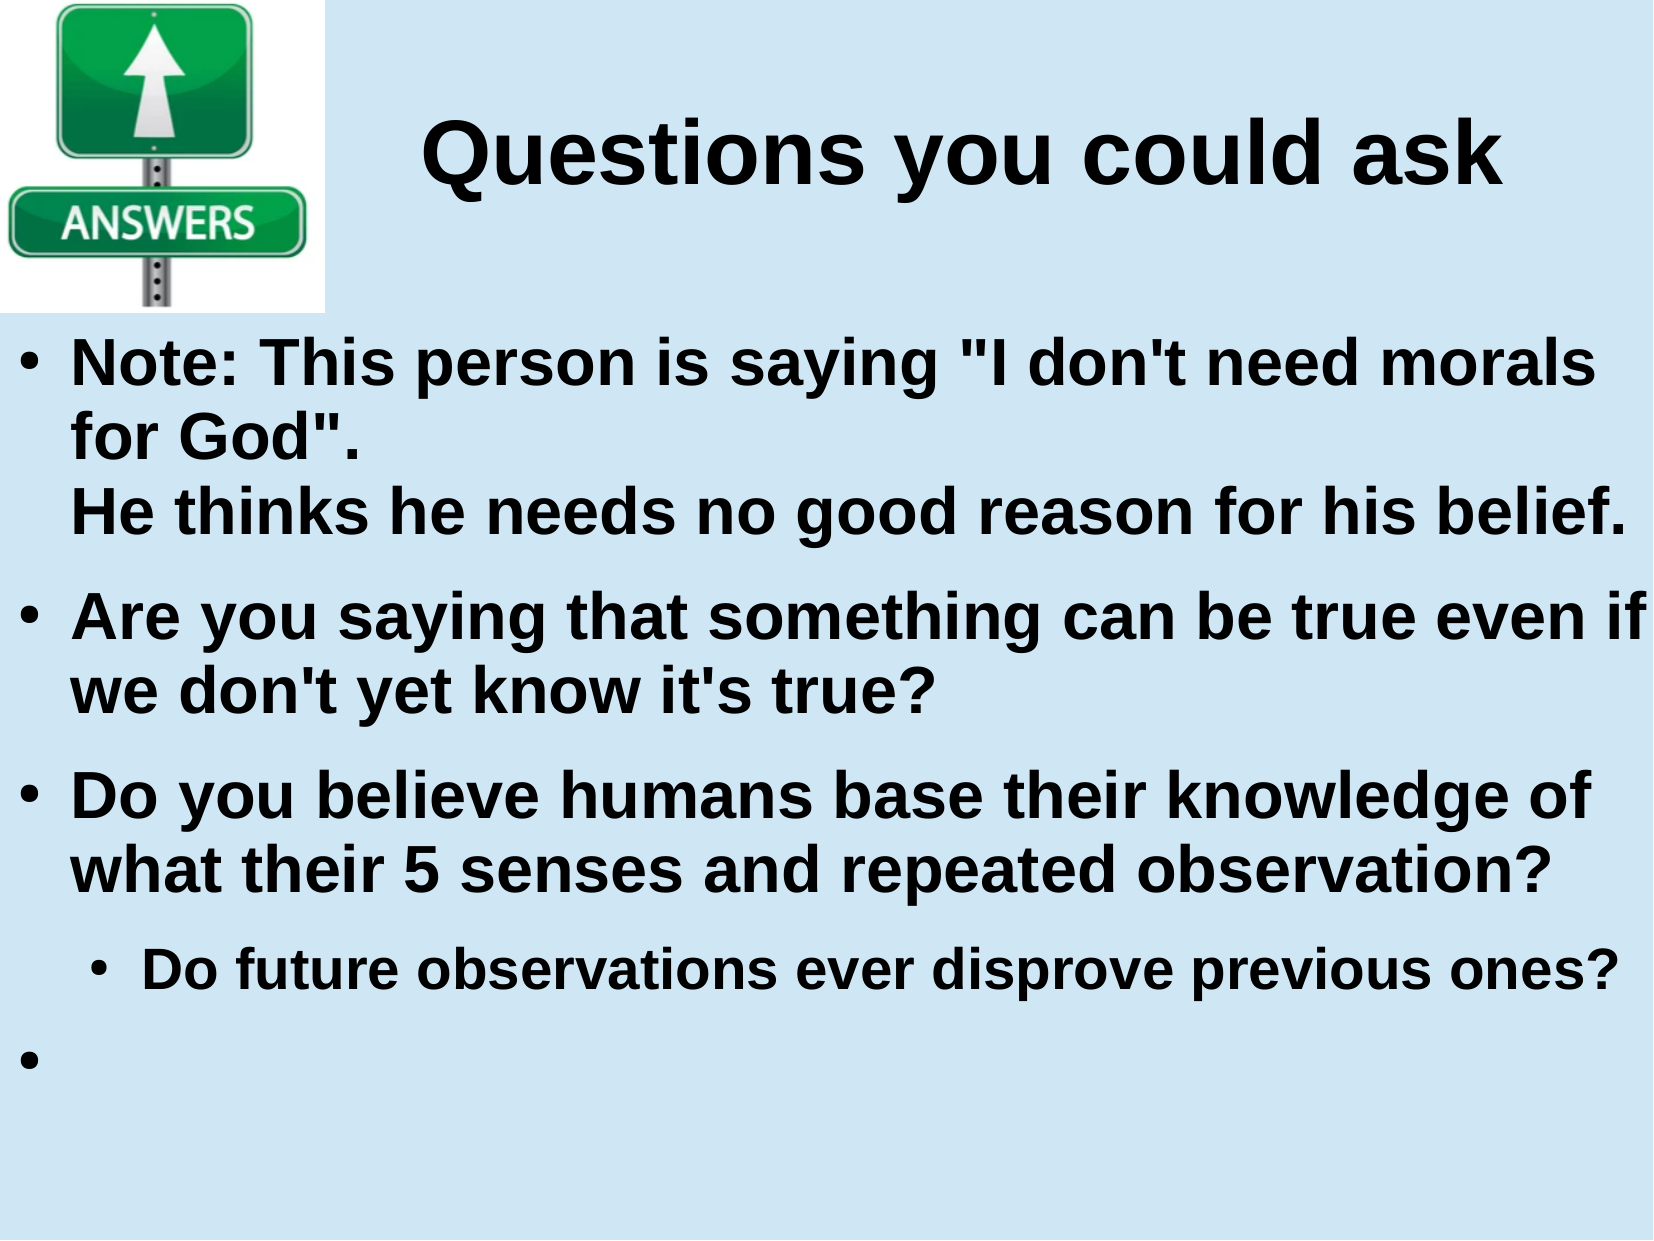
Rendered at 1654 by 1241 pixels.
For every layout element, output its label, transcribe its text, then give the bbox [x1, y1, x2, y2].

list Note: This person is saying "I don't need morals for God". He thinks he needs no good reason for his belief. Are you saying that something can be true even if we don't yet know it's true? Do you believe humans base their knowledge of what their 5 senses and repeated observation? Do future observations ever disprove previous ones? [0, 324, 1654, 1241]
title Questions you could ask [354, 49, 1571, 257]
picture [0, 0, 325, 313]
